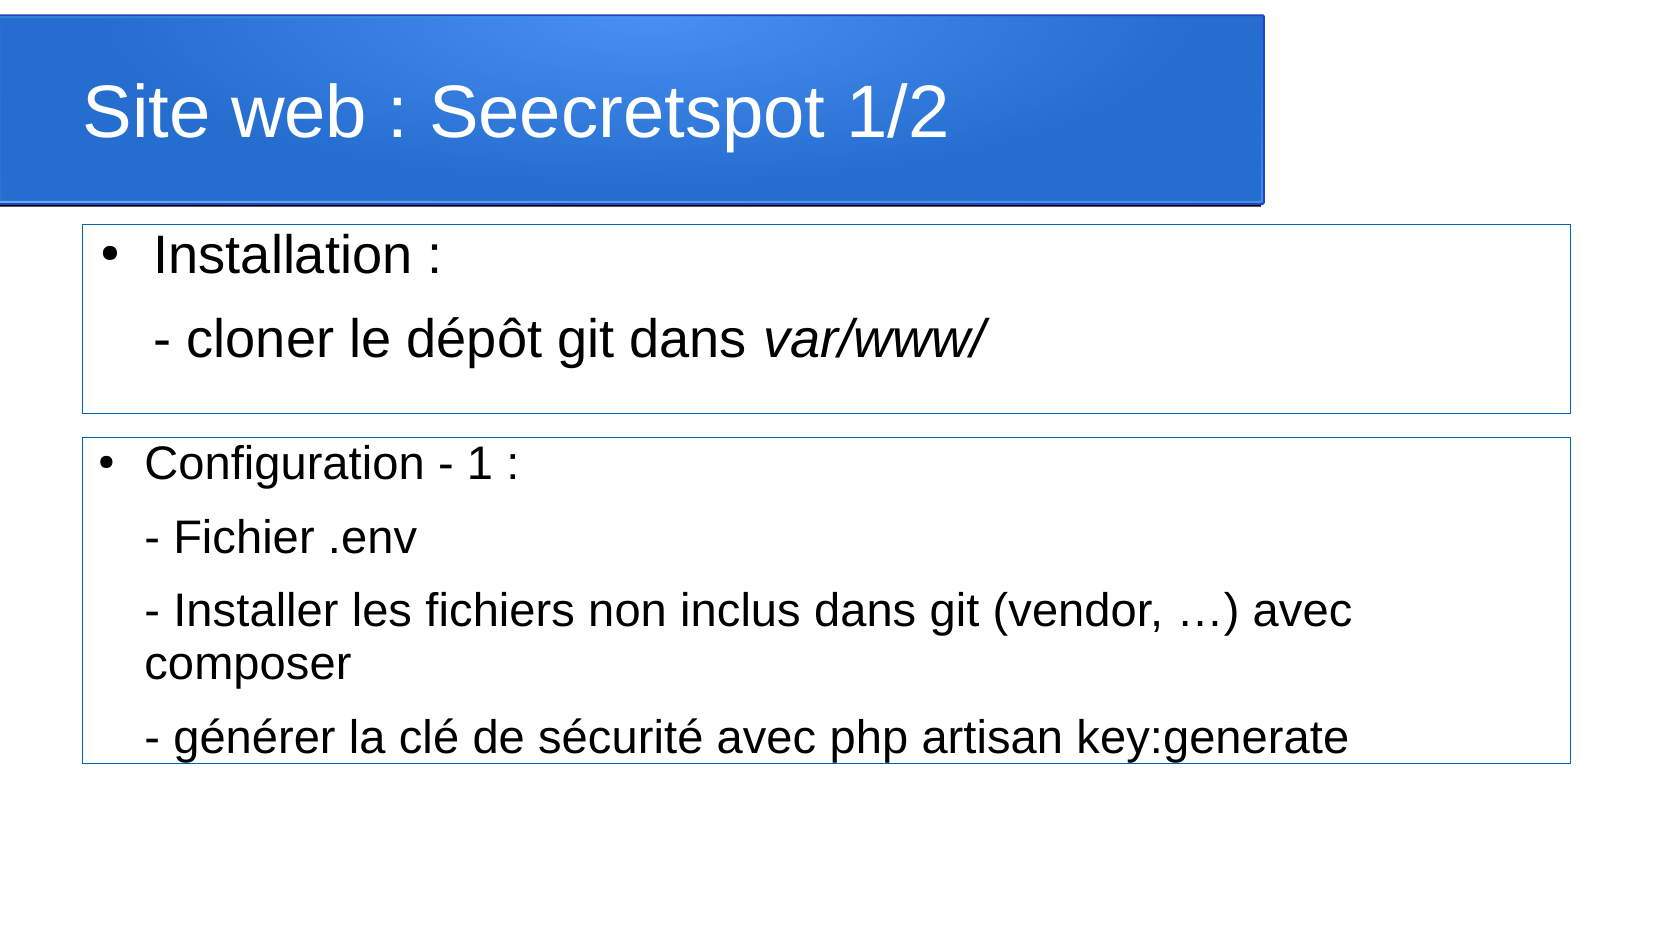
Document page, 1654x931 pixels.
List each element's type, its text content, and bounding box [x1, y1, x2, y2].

list Installation : - cloner le dépôt git dans var/www/ [82, 224, 1571, 414]
list Configuration - 1 : - Fichier .env - Installer les fichiers non inclus dans git (vendor, …) avec composer - générer la clé de sécurité avec php artisan key:generate [82, 437, 1571, 764]
title Site web : Seecretspot 1/2 [82, 35, 1235, 189]
